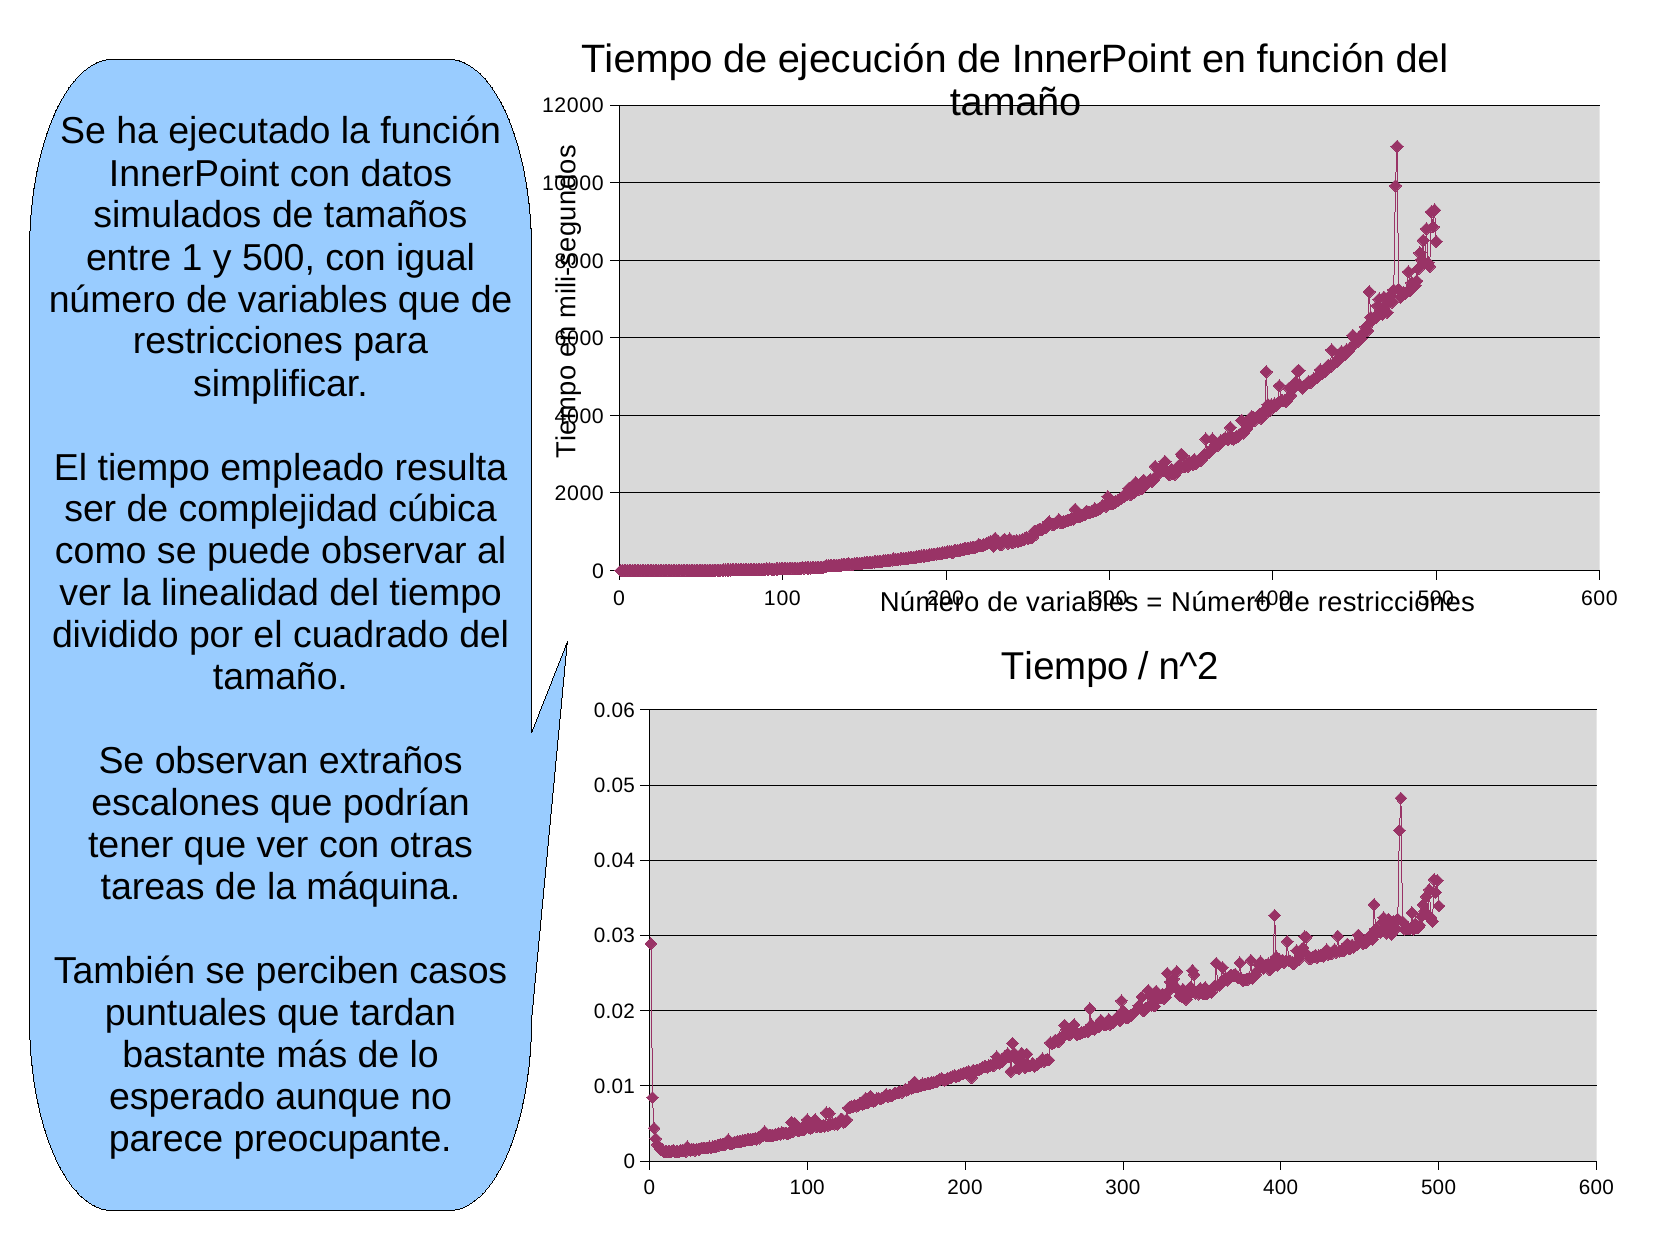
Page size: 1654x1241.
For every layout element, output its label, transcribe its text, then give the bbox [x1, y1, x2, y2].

text_box Se ha ejecutado la función InnerPoint con datos simulados de tamaños entre 1 y 500, con igual número de variables que de restricciones para simplificar. El tiempo empleado resulta ser de complejidad cúbica como se puede observar al ver la linealidad del tiempo dividido por el cuadrado del tamaño. Se observan extraños escalones que podrían tener que ver con otras tareas de la máquina. También se perciben casos puntuales que tardan bastante más de lo esperado aunque no parece preocupante. [29, 59, 568, 1211]
chart [519, 12, 1641, 1211]
